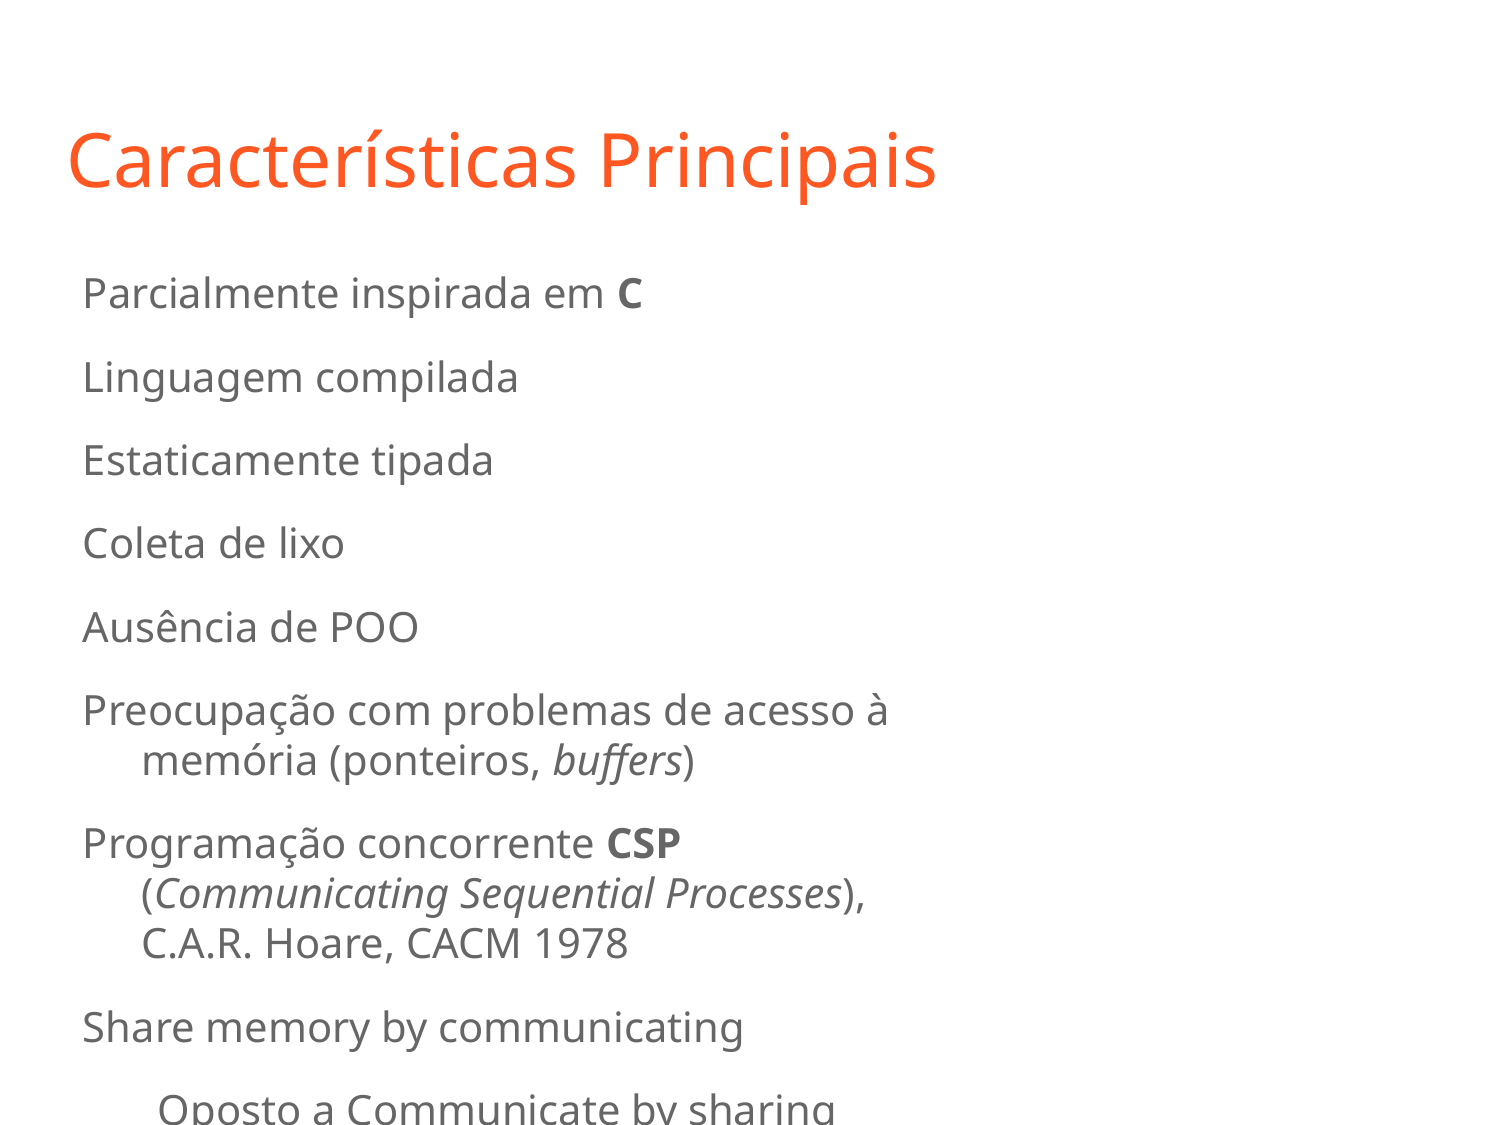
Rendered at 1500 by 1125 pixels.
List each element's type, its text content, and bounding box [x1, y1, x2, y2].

list Parcialmente inspirada em C Linguagem compilada Estaticamente tipada Coleta de lixo Ausência de POO Preocupação com problemas de acesso à memória (ponteiros, buffers) Programação concorrente CSP (Communicating Sequential Processes), C.A.R. Hoare, CACM 1978 Share memory by communicating Oposto a Communicate by sharing memory [51, 252, 940, 1062]
title Características Principais [51, 97, 1449, 223]
